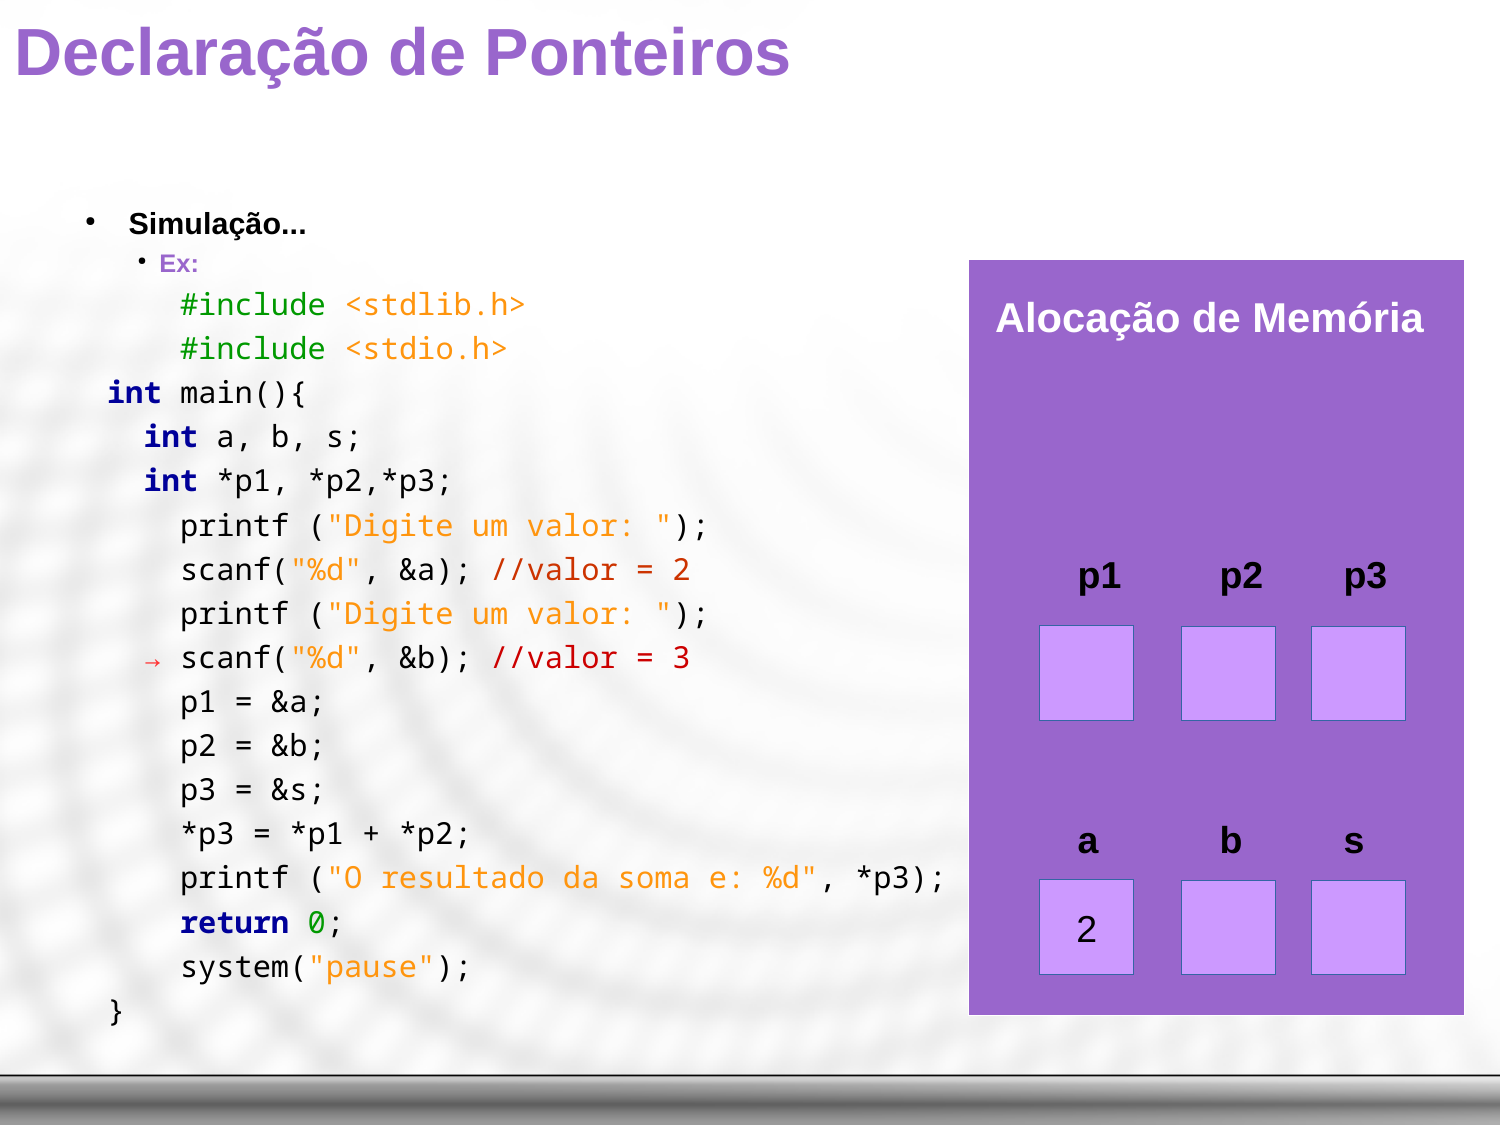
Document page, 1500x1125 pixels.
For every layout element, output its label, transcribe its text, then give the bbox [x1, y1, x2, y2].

text_box b [1204, 809, 1288, 869]
text_box a [1062, 809, 1146, 869]
text_box 2 [1039, 879, 1134, 975]
text_box p2 [1204, 543, 1288, 604]
list Simulação... Ex: #include <stdlib.h> #include <stdio.h> int main(){ int a, b, s; int *p1, *p2,*p3; printf ("Digite um valor: "); scanf("%d", &a); //valor = 2 printf ("Digite um valor: "); → scanf("%d", &b); //valor = 3 p1 = &a; p2 = &b; p3 = &s; *p3 = *p1 + *p2; printf ("O resultado da soma e: %d", *p3); return 0; system("pause"); } [58, 196, 1442, 1036]
picture [0, 0, 1500, 1125]
text_box [968, 259, 1465, 1016]
text_box p1 [1062, 543, 1146, 604]
text_box p3 [1328, 543, 1412, 604]
title Declaração de Ponteiros [0, 0, 1353, 102]
text_box s [1328, 809, 1412, 869]
text_box Alocação de Memória [980, 283, 1439, 349]
